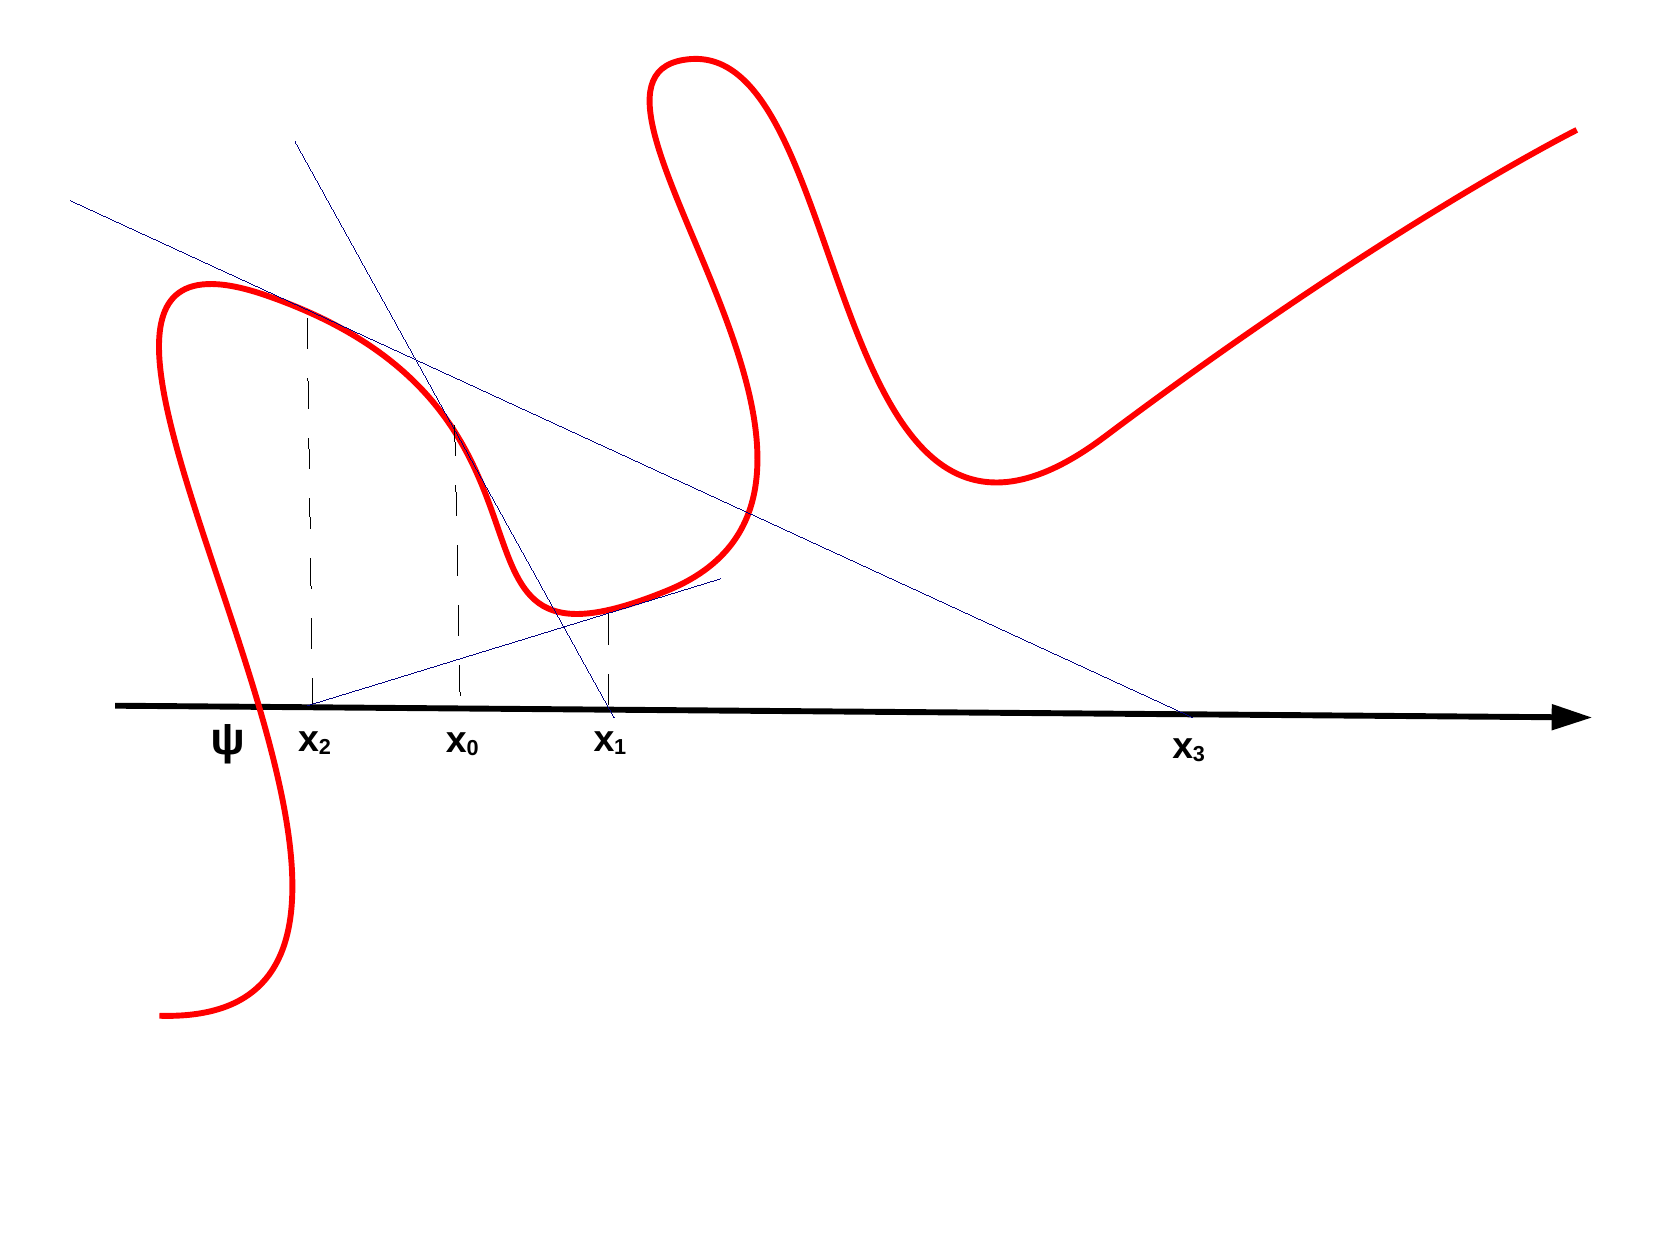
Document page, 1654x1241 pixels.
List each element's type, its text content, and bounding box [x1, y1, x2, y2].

text_box x3 [1157, 717, 1220, 787]
text_box x2 [283, 710, 346, 780]
text_box x0 [431, 711, 494, 781]
text_box ψ [195, 705, 260, 772]
text_box x1 [578, 710, 642, 780]
